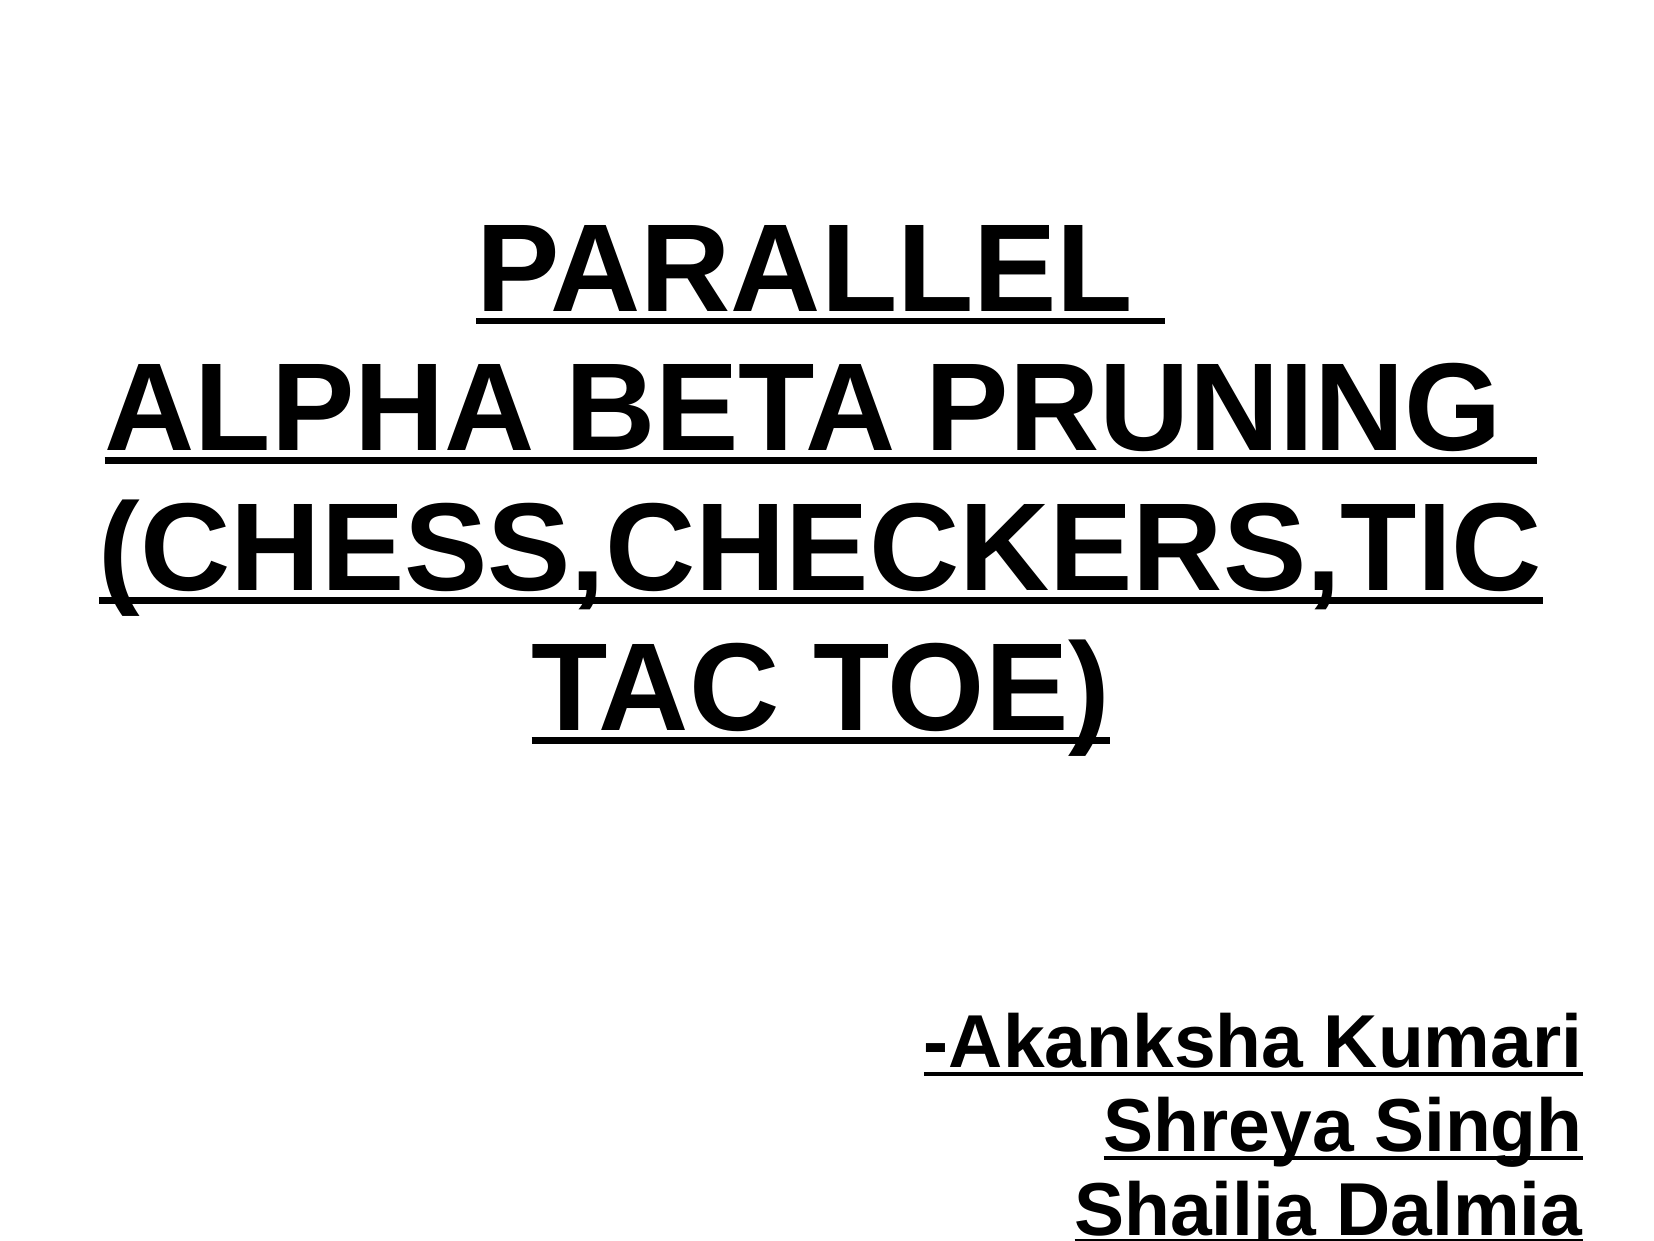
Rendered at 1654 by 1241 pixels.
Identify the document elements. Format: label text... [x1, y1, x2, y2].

subtitle PARALLEL ALPHA BETA PRUNING (CHESS,CHECKERS,TIC TAC TOE) -Akanksha Kumari Shreya Singh Shailja Dalmia [59, 197, 1583, 1241]
